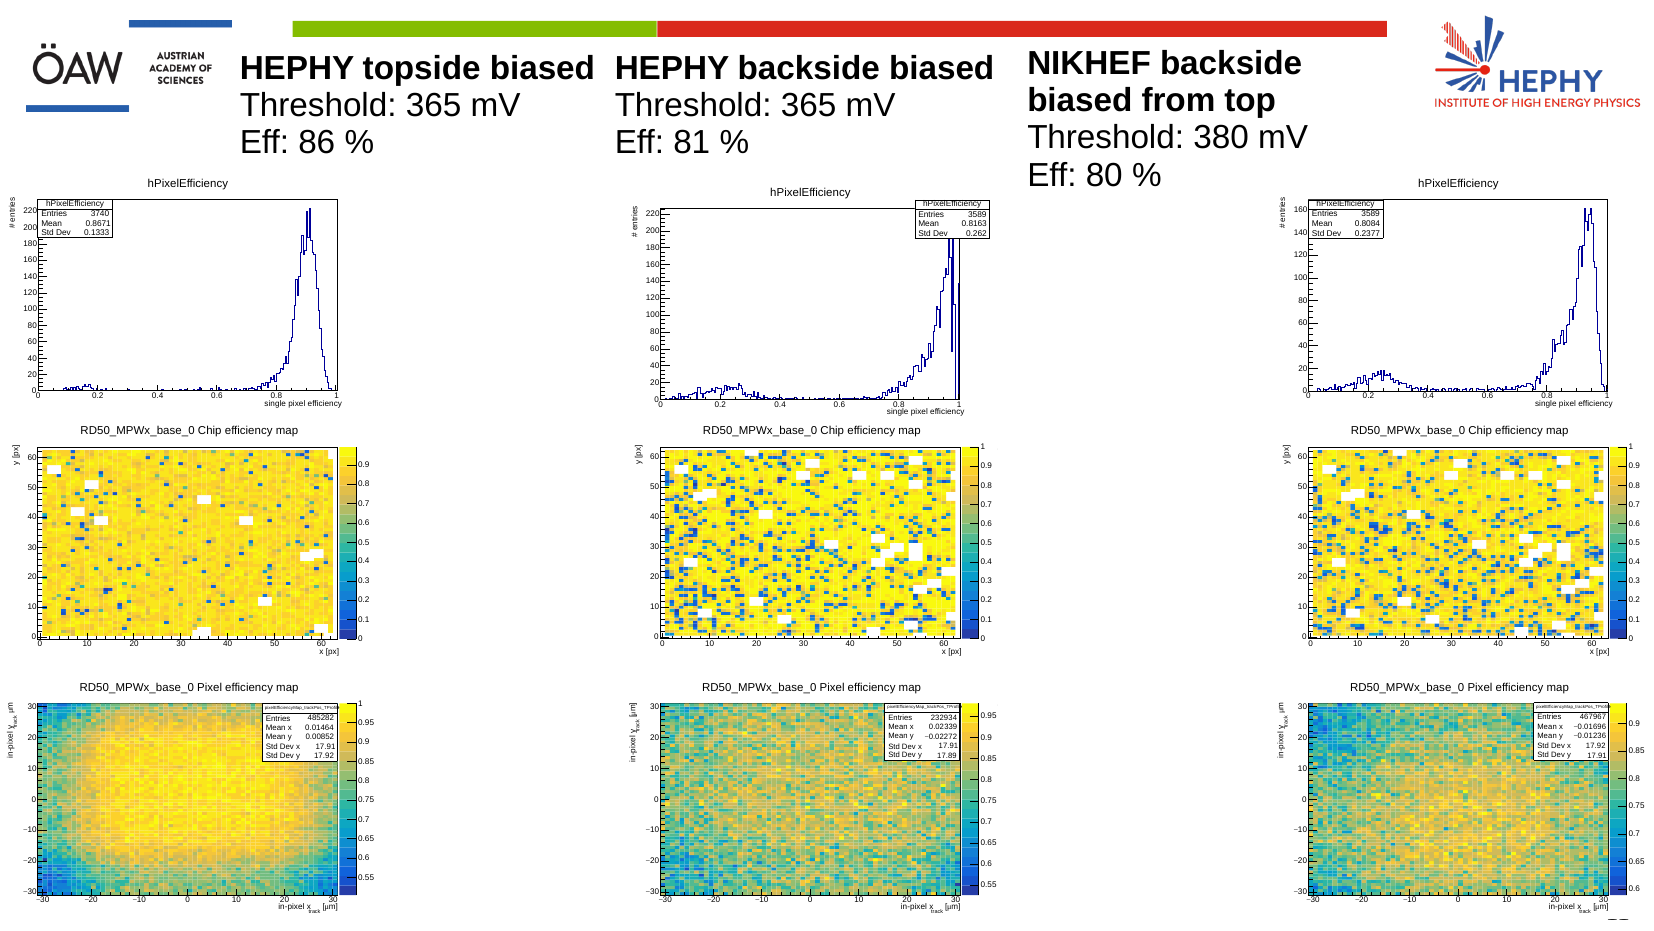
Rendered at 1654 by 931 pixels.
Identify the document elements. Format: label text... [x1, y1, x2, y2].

picture [1270, 175, 1646, 416]
picture [0, 423, 376, 664]
text_box NIKHEF backside biased from top Threshold: 380 mV Eff: 80 % [1012, 37, 1426, 201]
picture [26, 20, 232, 112]
picture [1430, 12, 1642, 109]
picture [622, 184, 998, 664]
text_box HEPHY backside biased Threshold: 365 mV Eff: 81 % [600, 42, 1013, 193]
picture [1270, 423, 1646, 664]
picture [0, 175, 376, 416]
picture [622, 679, 998, 920]
text_box HEPHY topside biased Threshold: 365 mV Eff: 86 % [225, 42, 600, 193]
picture [0, 679, 376, 920]
picture [1270, 679, 1646, 920]
